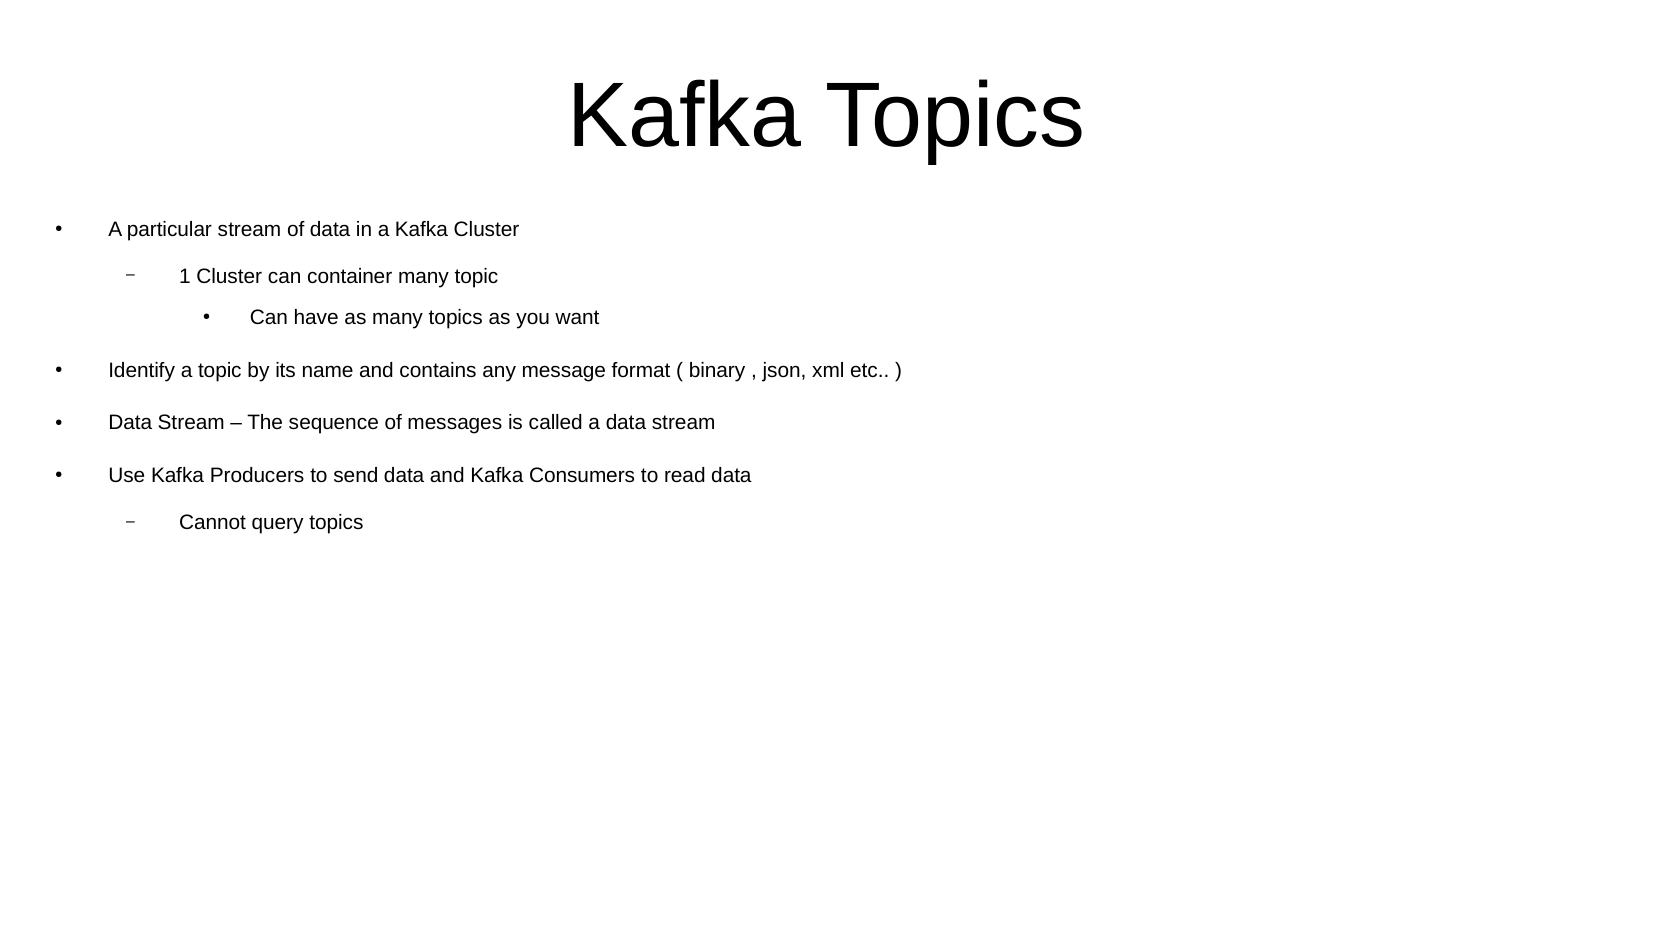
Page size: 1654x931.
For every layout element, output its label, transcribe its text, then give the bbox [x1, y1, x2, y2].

list A particular stream of data in a Kafka Cluster 1 Cluster can container many topic Can have as many topics as you want Identify a topic by its name and contains any message format ( binary , json, xml etc.. ) Data Stream – The sequence of messages is called a data stream Use Kafka Producers to send data and Kafka Consumers to read data Cannot query topics [37, 217, 1571, 901]
title Kafka Topics [82, 37, 1571, 193]
